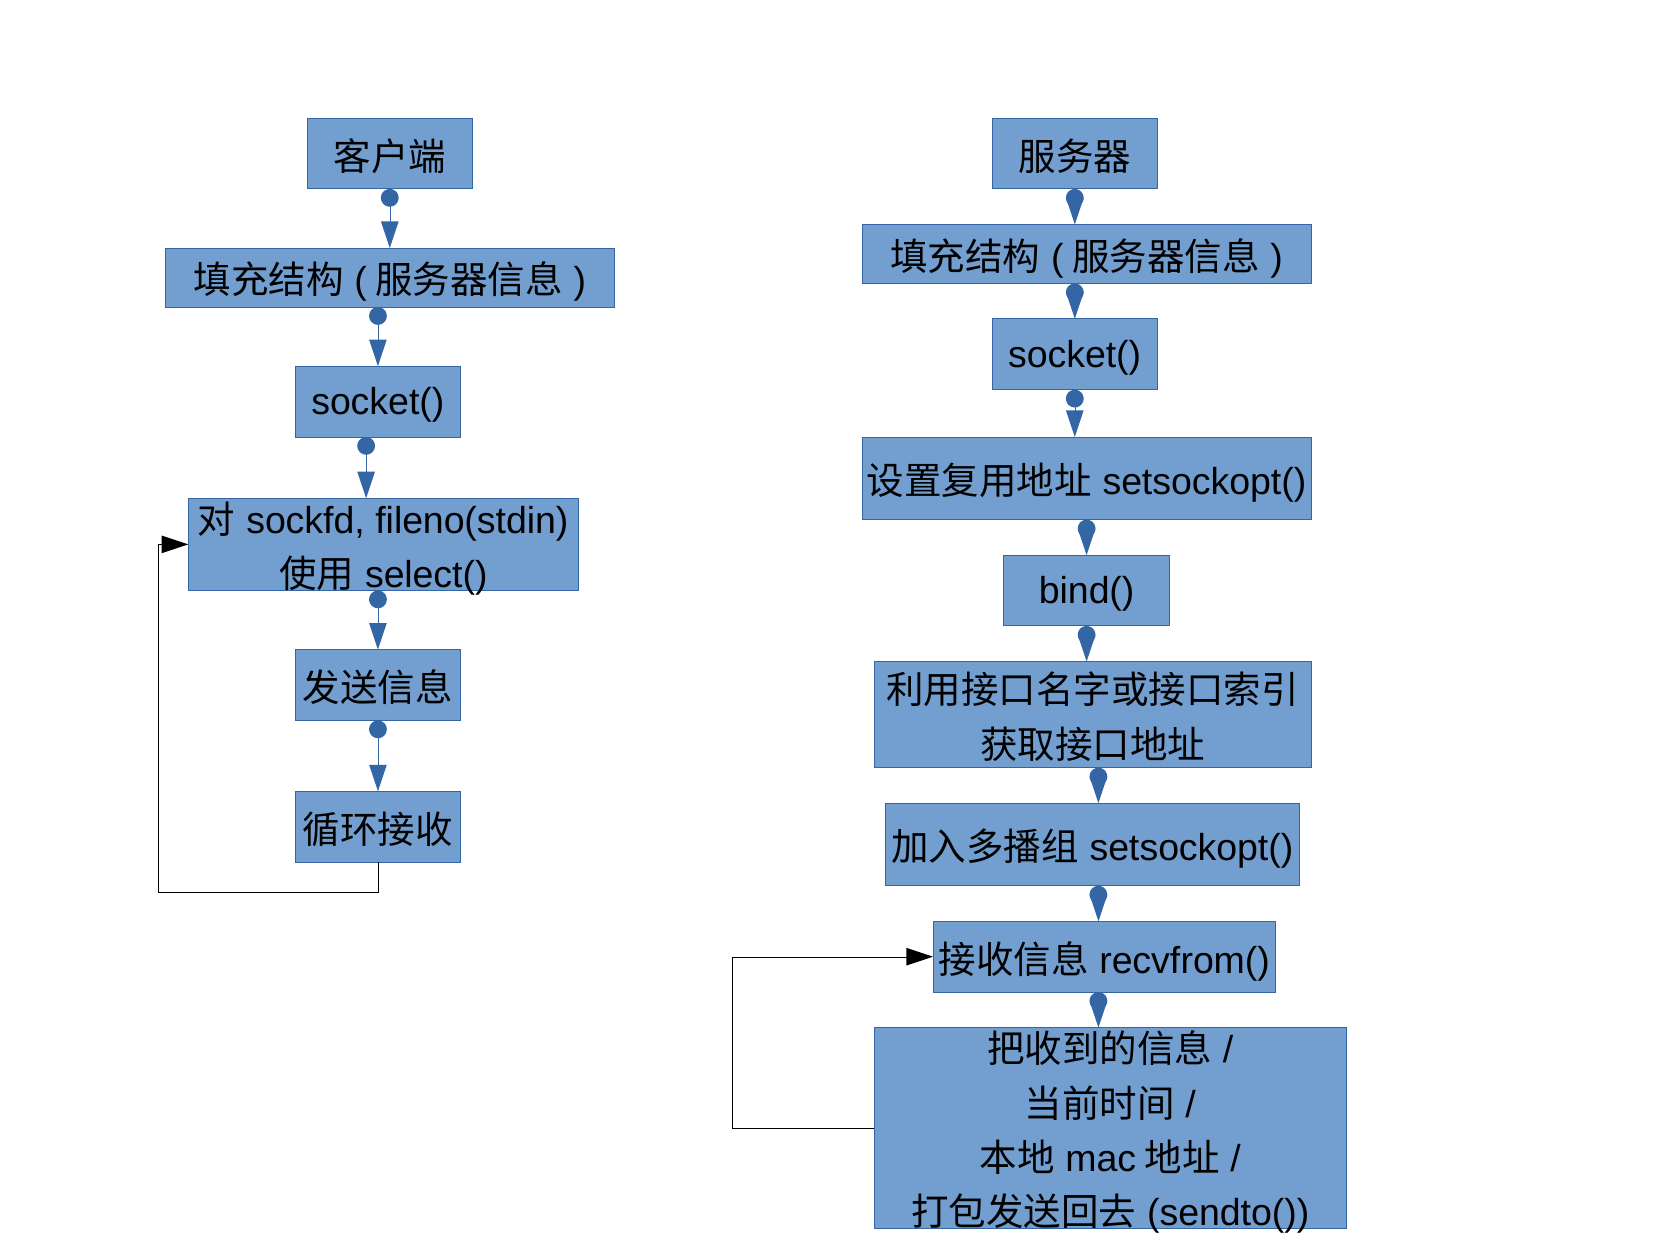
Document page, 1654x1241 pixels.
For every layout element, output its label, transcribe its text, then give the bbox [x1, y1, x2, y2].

text_box 客户端 [307, 118, 473, 189]
text_box 发送信息 [295, 649, 461, 721]
text_box 利用接口名字或接口索引 获取接口地址 [874, 661, 1312, 768]
text_box 服务器 [992, 118, 1158, 189]
text_box 接收信息recvfrom() [933, 921, 1276, 993]
text_box 加入多播组setsockopt() [885, 803, 1300, 886]
text_box 循环接收 [295, 791, 461, 863]
text_box 把收到的信息/ 当前时间/ 本地mac地址/ 打包发送回去(sendto()) [874, 1027, 1347, 1229]
text_box socket() [992, 318, 1158, 390]
text_box 填充结构(服务器信息) [165, 248, 615, 308]
text_box 填充结构(服务器信息) [862, 224, 1312, 284]
text_box 对sockfd, fileno(stdin) 使用select() [188, 498, 579, 591]
text_box 设置复用地址setsockopt() [862, 437, 1312, 520]
text_box bind() [1003, 555, 1170, 626]
text_box socket() [295, 366, 461, 438]
